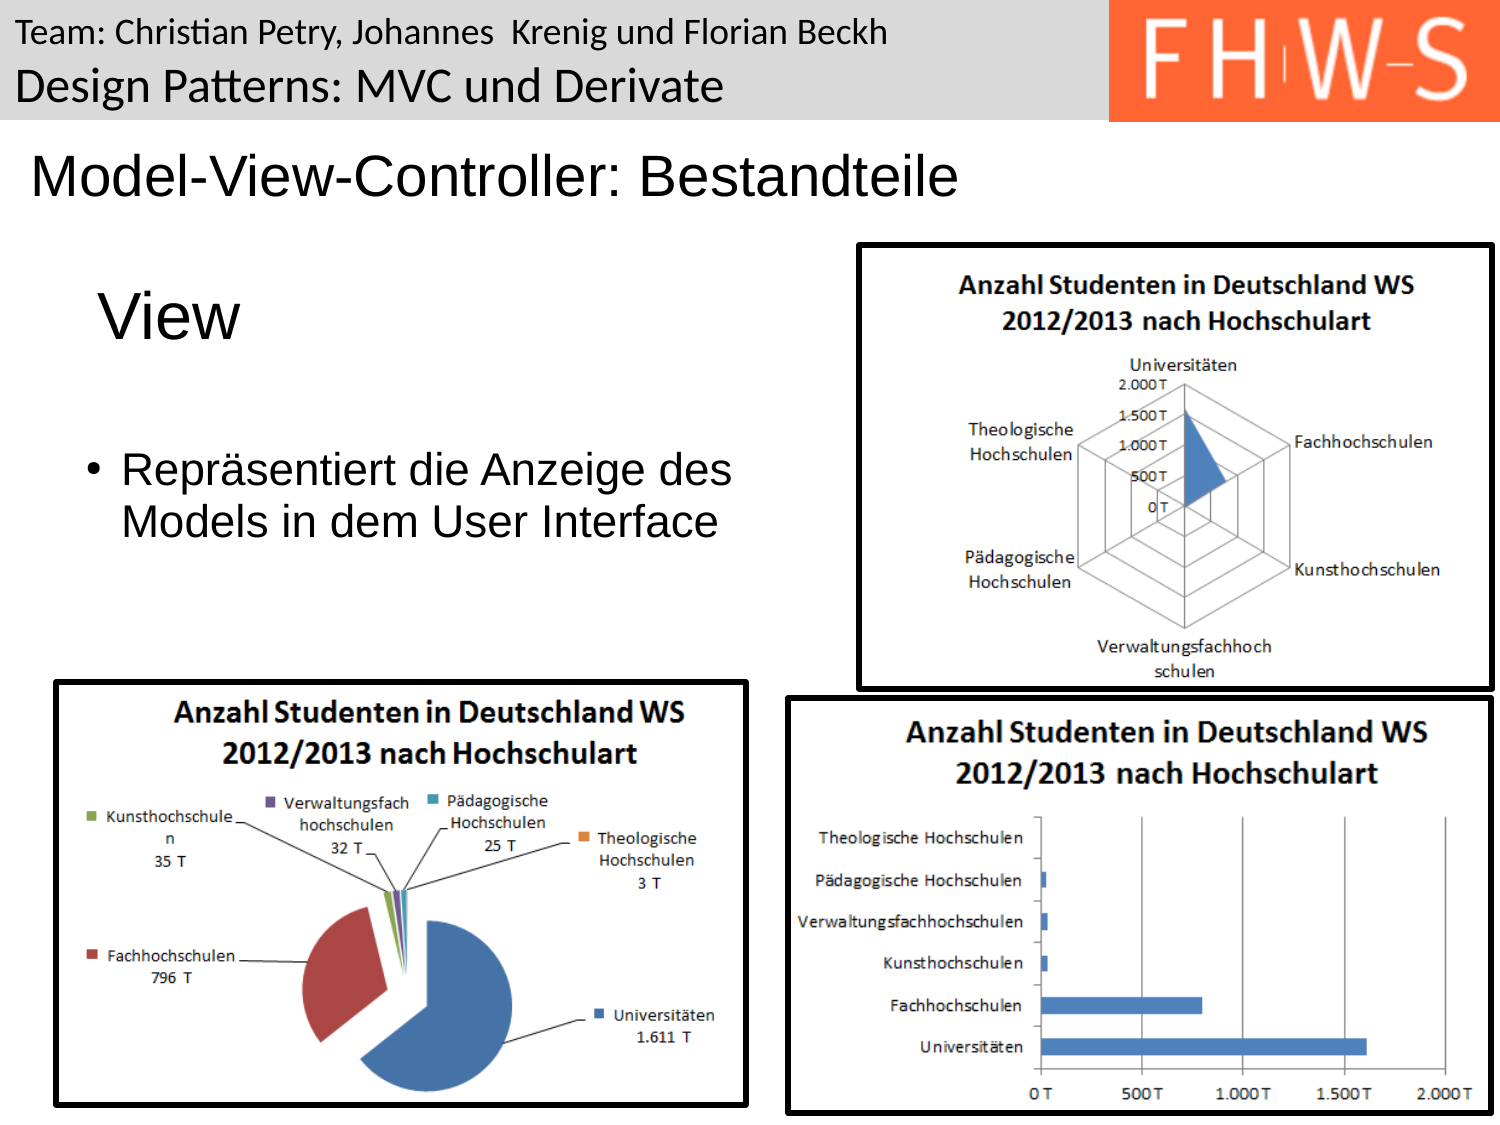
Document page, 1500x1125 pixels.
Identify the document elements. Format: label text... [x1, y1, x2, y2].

text_box View [82, 271, 544, 362]
picture [862, 248, 1490, 686]
text_box Repräsentiert die Anzeige des Models in dem User Interface [70, 437, 768, 591]
text_box Model-View-Controller: Bestandteile [16, 141, 1034, 206]
picture [791, 700, 1489, 1111]
picture [59, 685, 743, 1102]
picture [1109, 0, 1500, 122]
